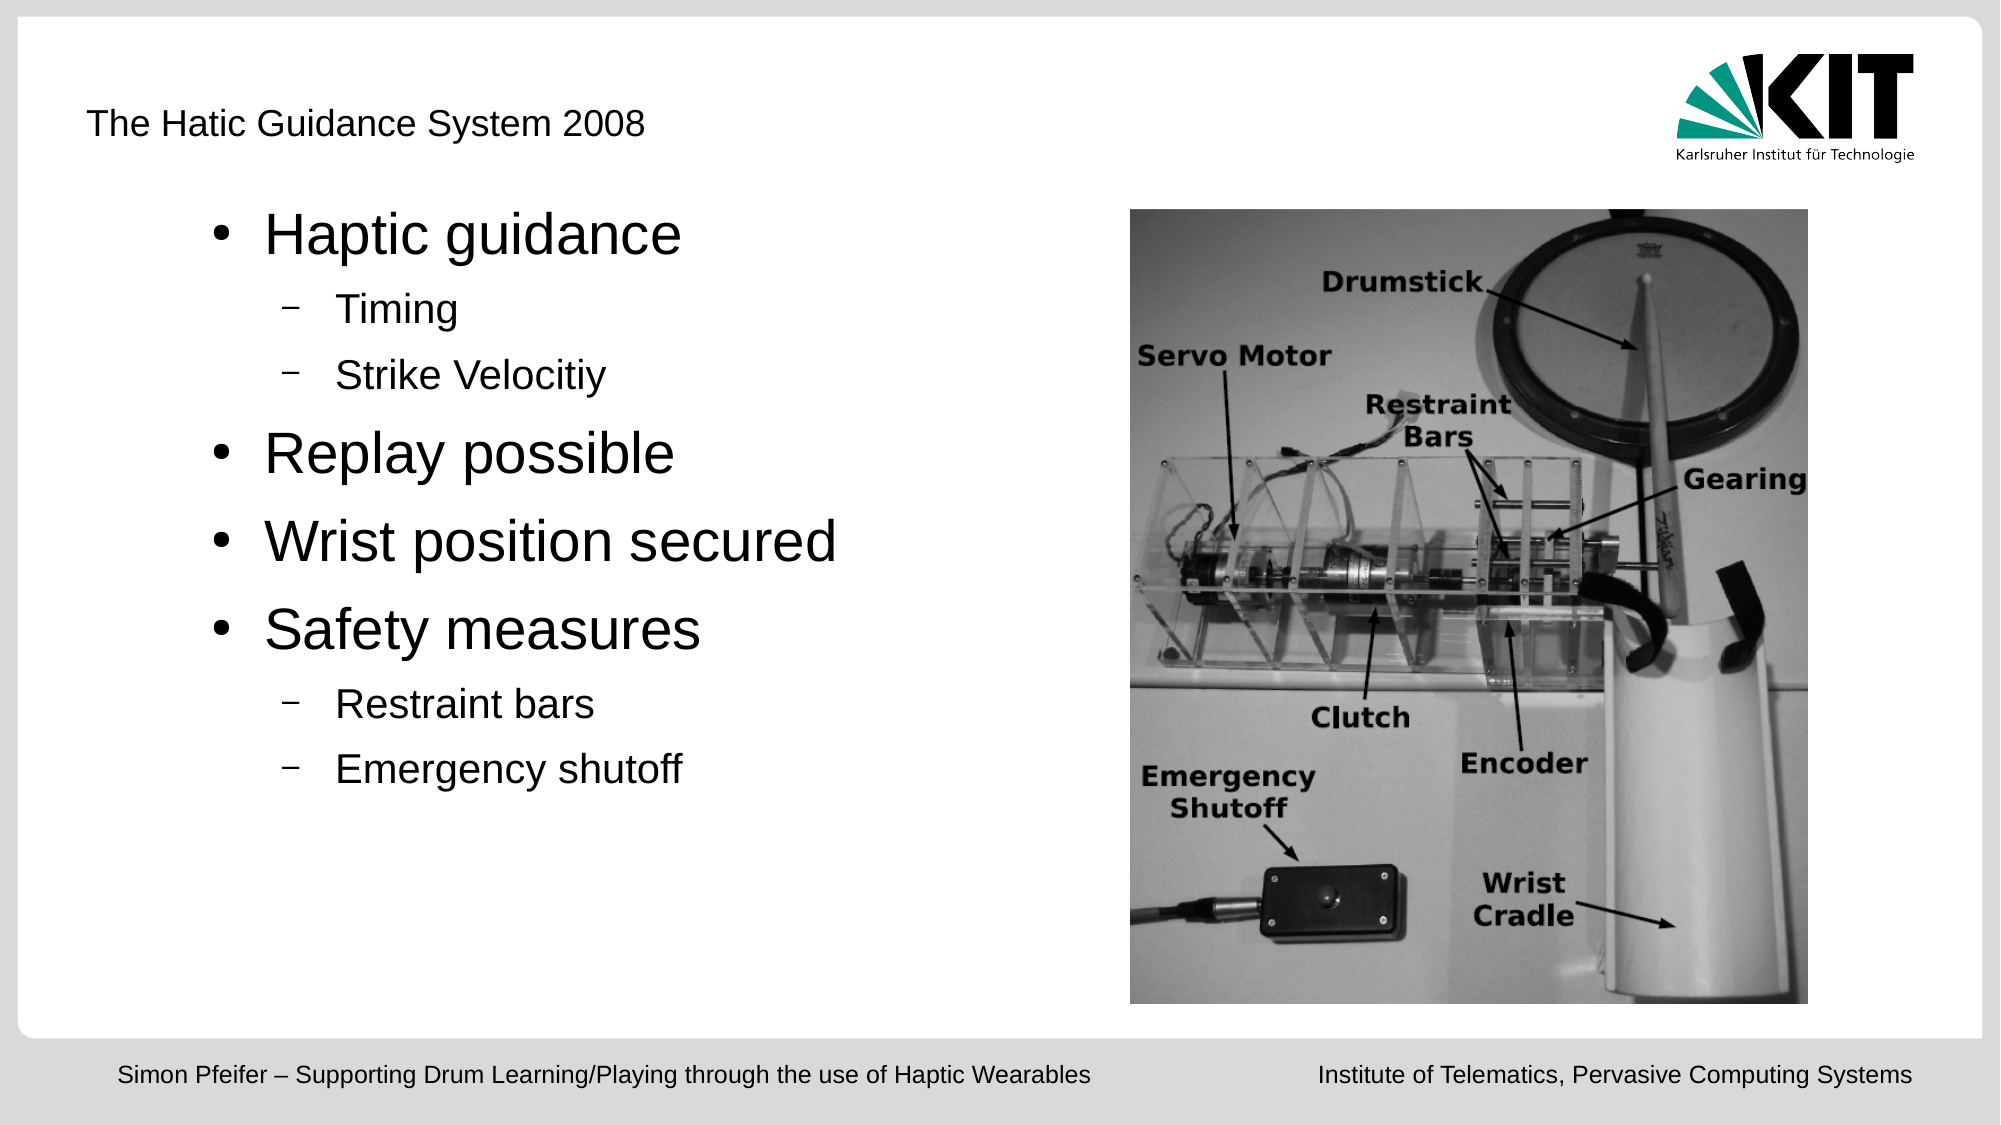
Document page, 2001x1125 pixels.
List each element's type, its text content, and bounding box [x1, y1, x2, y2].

list Haptic guidance Timing Strike Velocitiy Replay possible Wrist position secured Safety measures Restraint bars Emergency shutoff [193, 208, 871, 1004]
title The Hatic Guidance System 2008 [86, 71, 1592, 175]
picture [0, 0, 2000, 1125]
